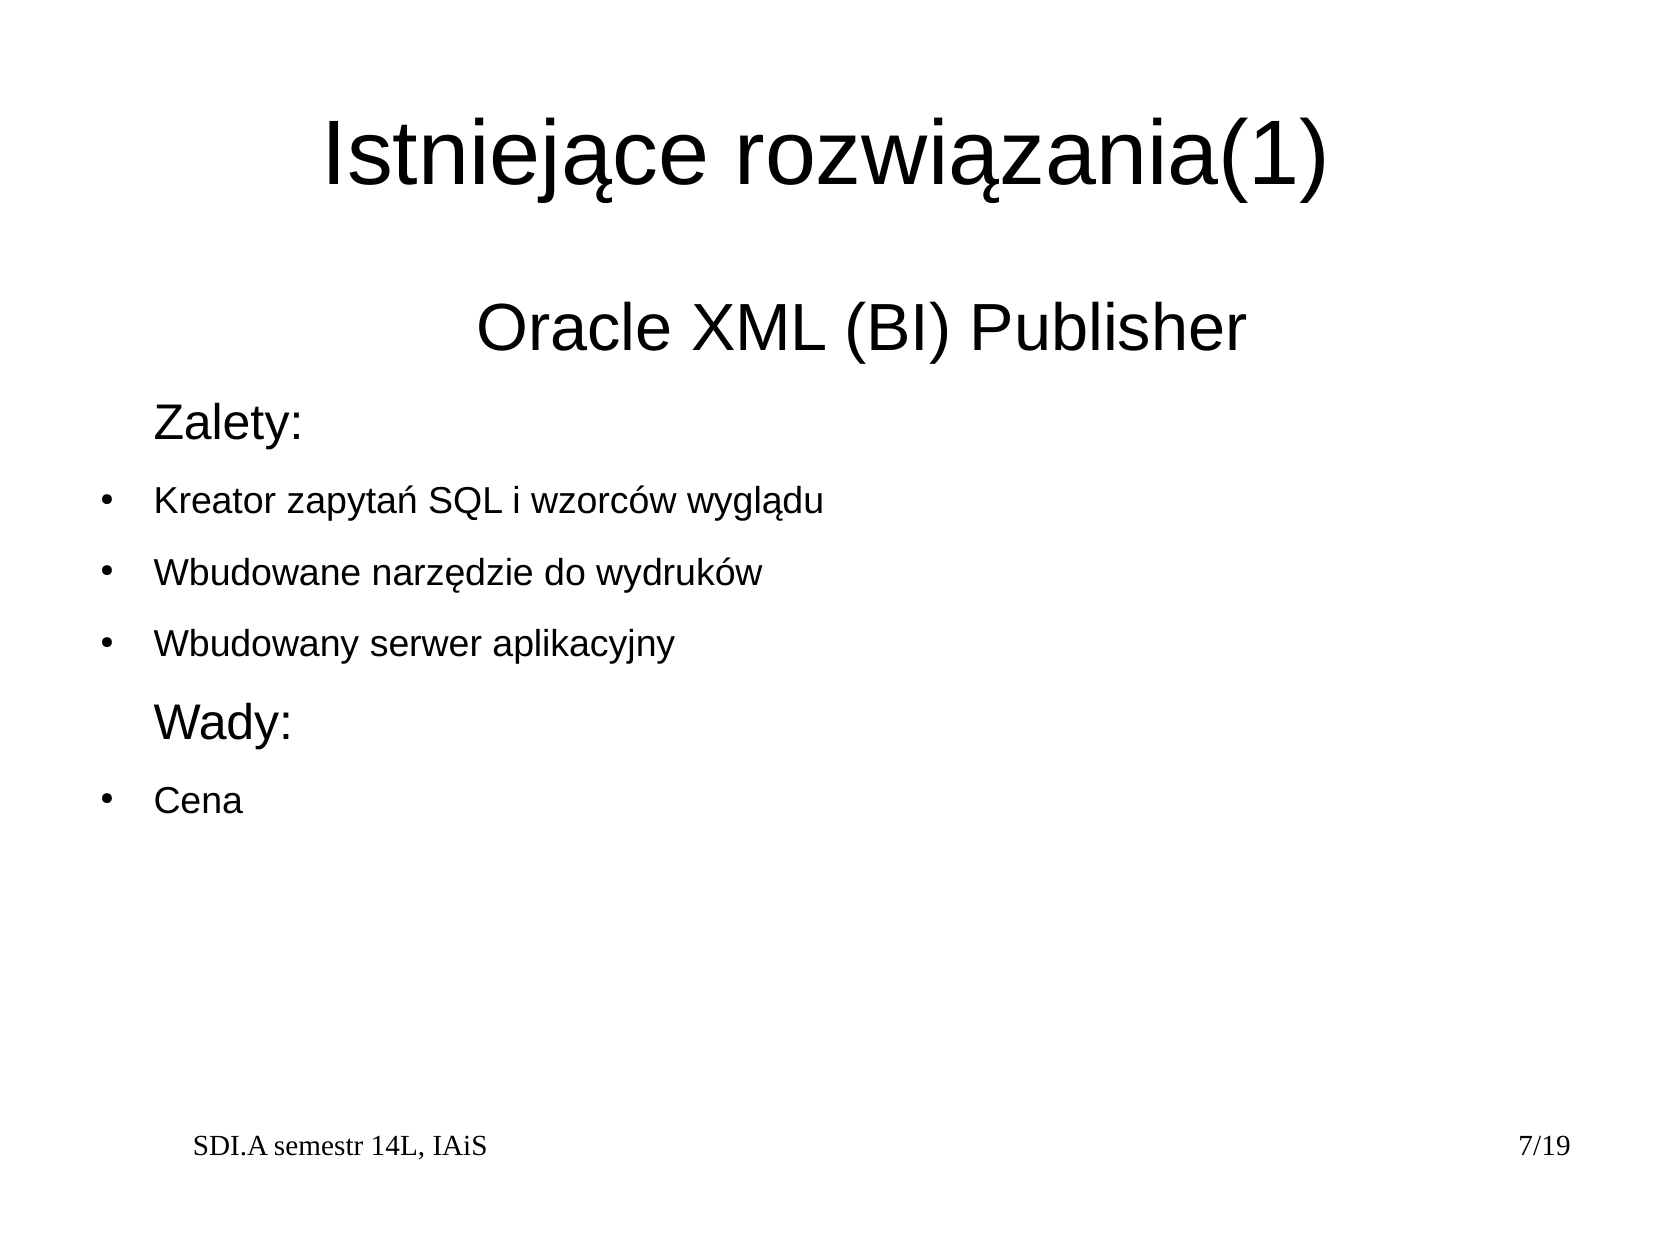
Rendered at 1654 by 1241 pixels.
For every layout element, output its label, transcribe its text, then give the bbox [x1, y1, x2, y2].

title Istniejące rozwiązania(1) [82, 49, 1571, 257]
list Oracle XML (BI) Publisher Zalety: Kreator zapytań SQL i wzorców wyglądu Wbudowane narzędzie do wydruków Wbudowany serwer aplikacyjny Wady: Cena [82, 290, 1571, 1109]
